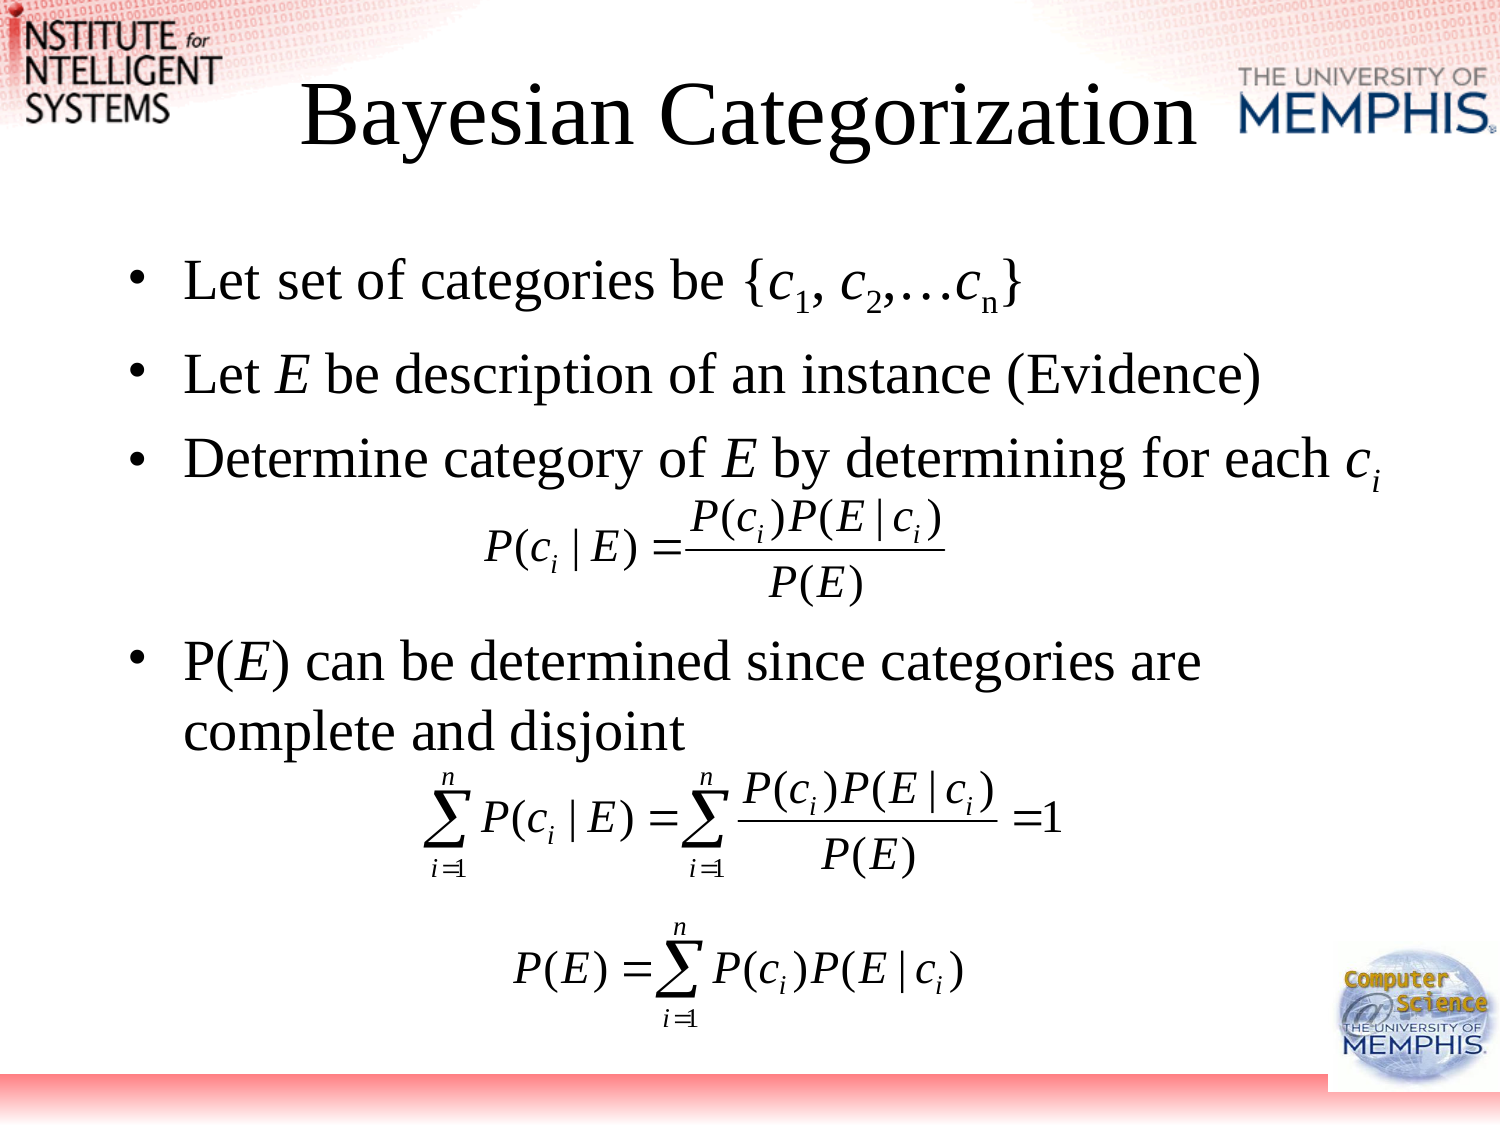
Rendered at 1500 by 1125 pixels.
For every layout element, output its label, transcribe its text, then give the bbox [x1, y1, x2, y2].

chart [416, 755, 1067, 888]
picture [1328, 941, 1500, 1092]
title Bayesian Categorization [75, 45, 1426, 233]
chart [371, 718, 407, 785]
list Let set of categories be {c1, c2,…cn} Let E be description of an instance (Evidence) Determine category of E by determining for each ci P(E) can be determined since categories are complete and disjoint [112, 224, 1413, 995]
picture [1012, 0, 1500, 141]
chart [475, 487, 954, 616]
chart [504, 905, 972, 1038]
picture [0, 0, 501, 132]
